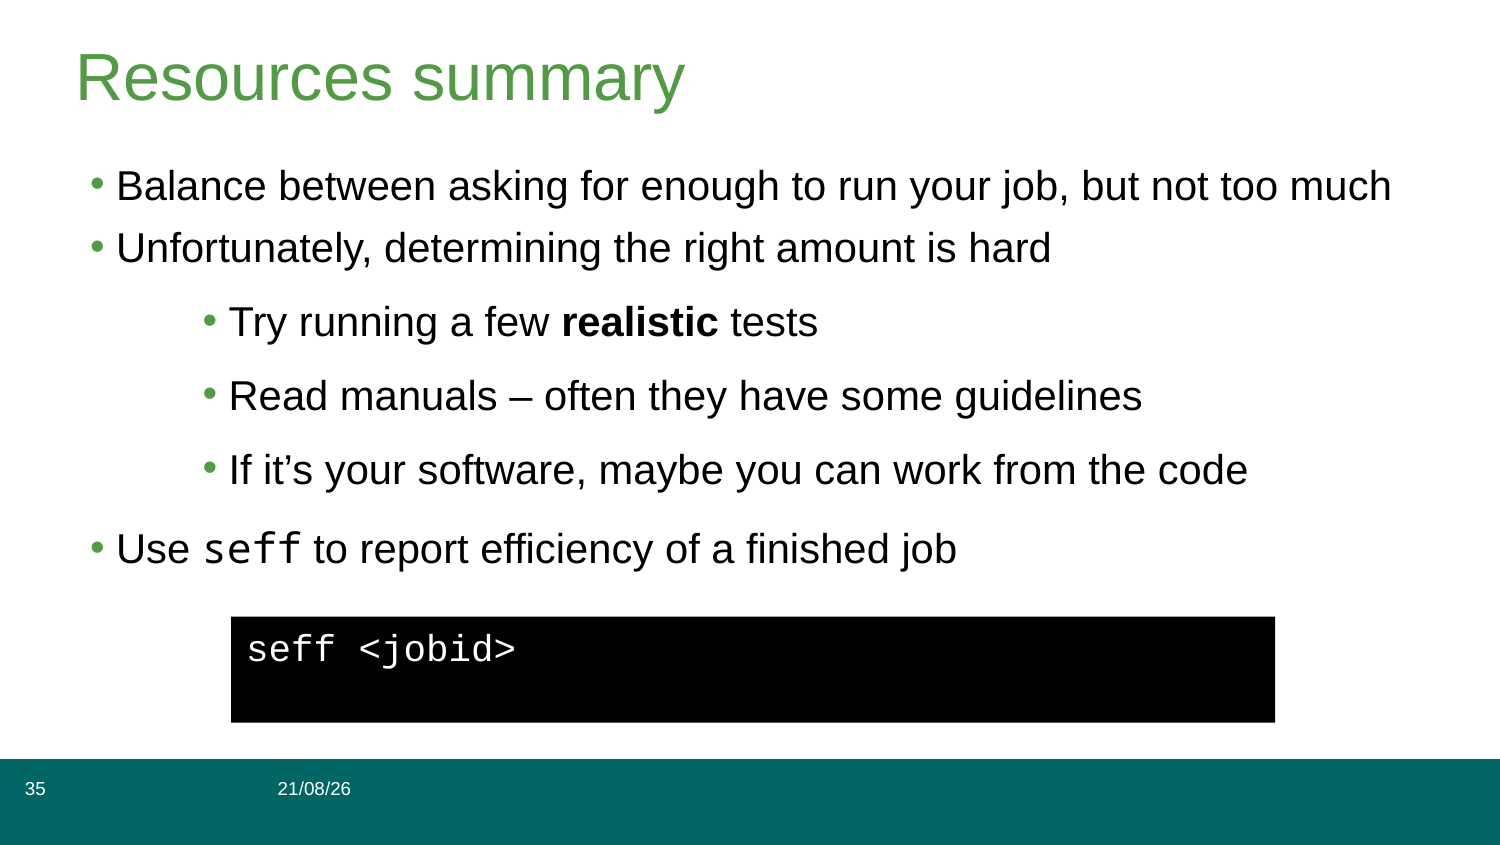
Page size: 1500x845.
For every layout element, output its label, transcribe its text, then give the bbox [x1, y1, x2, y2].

title Resources summary [75, 33, 1425, 175]
text_box <number> [24, 776, 76, 799]
text_box seff <jobid> [231, 616, 1276, 723]
text_box 05/05/18 [277, 776, 553, 799]
list Balance between asking for enough to run your job, but not too much Unfortunately, determining the right amount is hard Try running a few realistic tests Read manuals – often they have some guidelines If it’s your software, maybe you can work from the code Use seff to report efficiency of a finished job [90, 158, 1463, 574]
